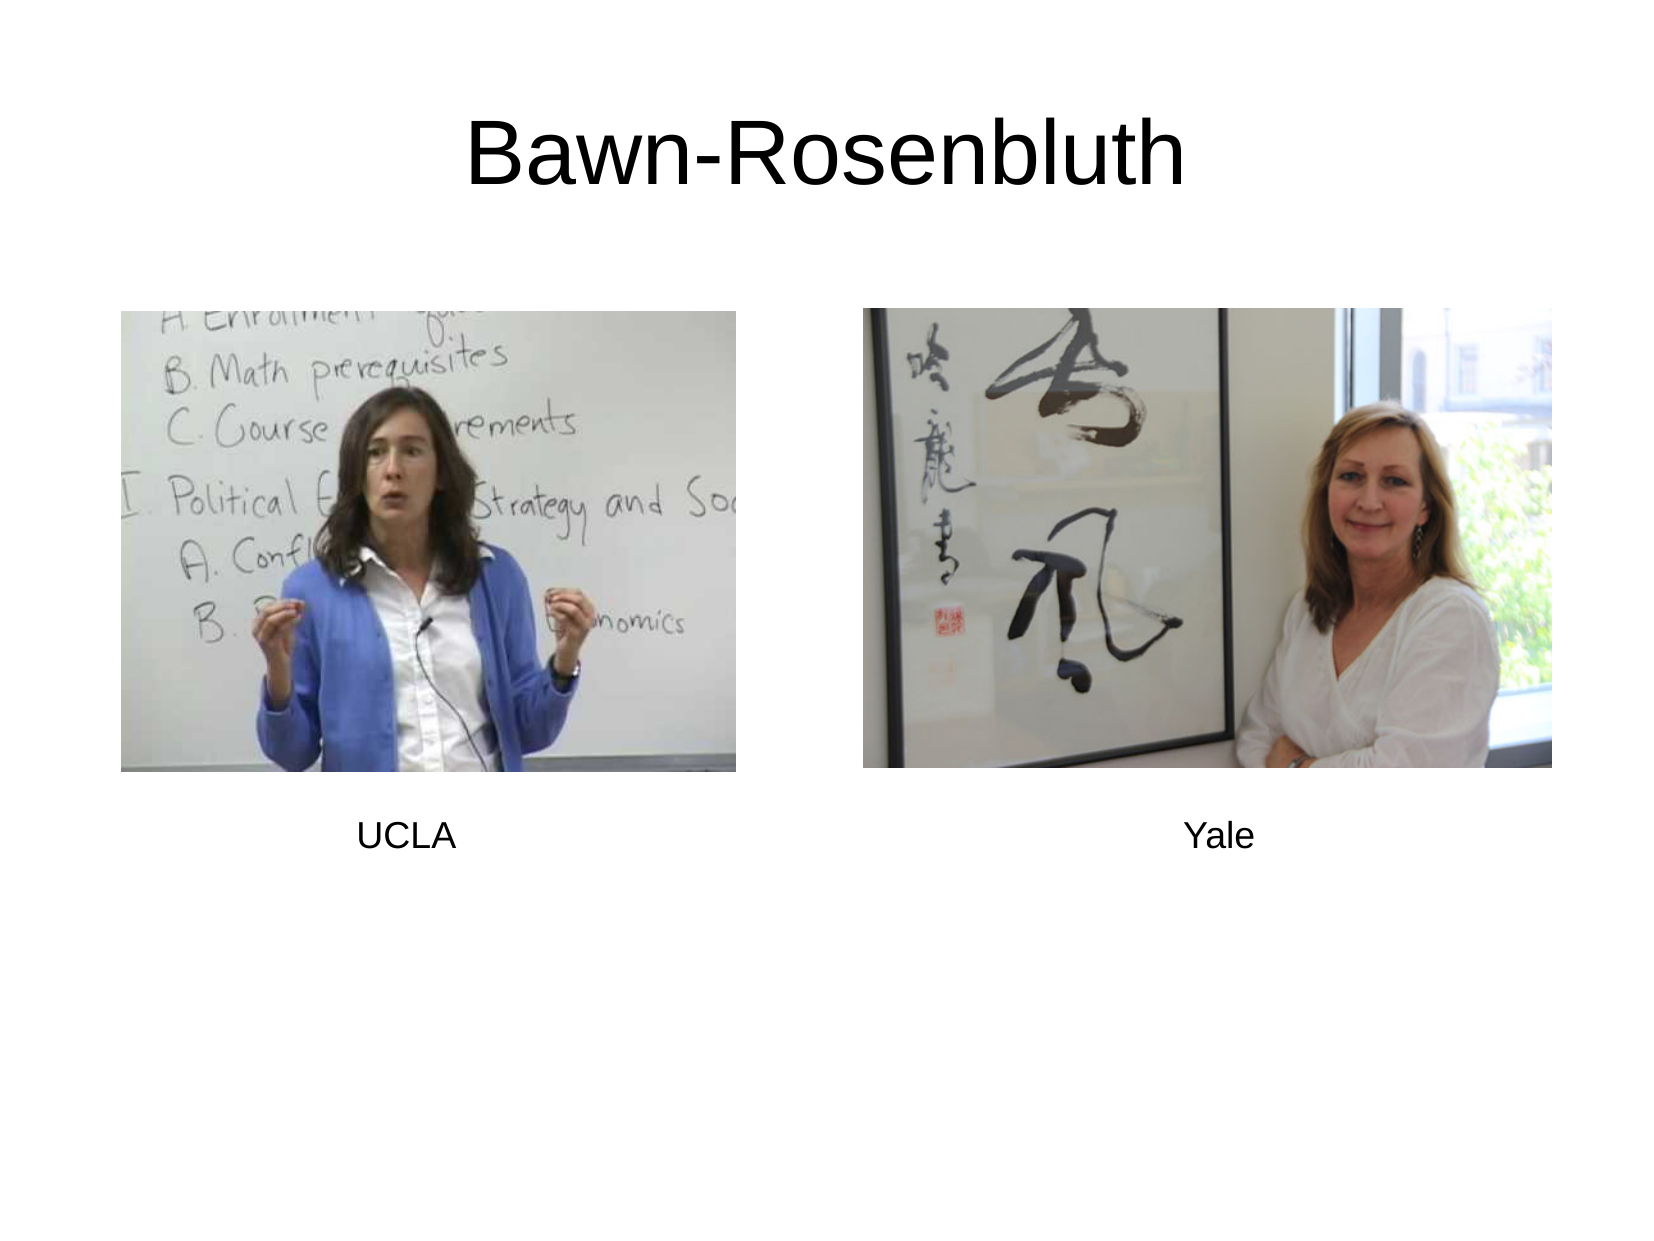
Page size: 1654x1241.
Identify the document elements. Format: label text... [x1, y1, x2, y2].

picture [121, 311, 736, 772]
picture [863, 308, 1552, 768]
text_box Yale [1168, 807, 1304, 865]
text_box UCLA [341, 807, 477, 865]
title Bawn-Rosenbluth [82, 49, 1571, 257]
